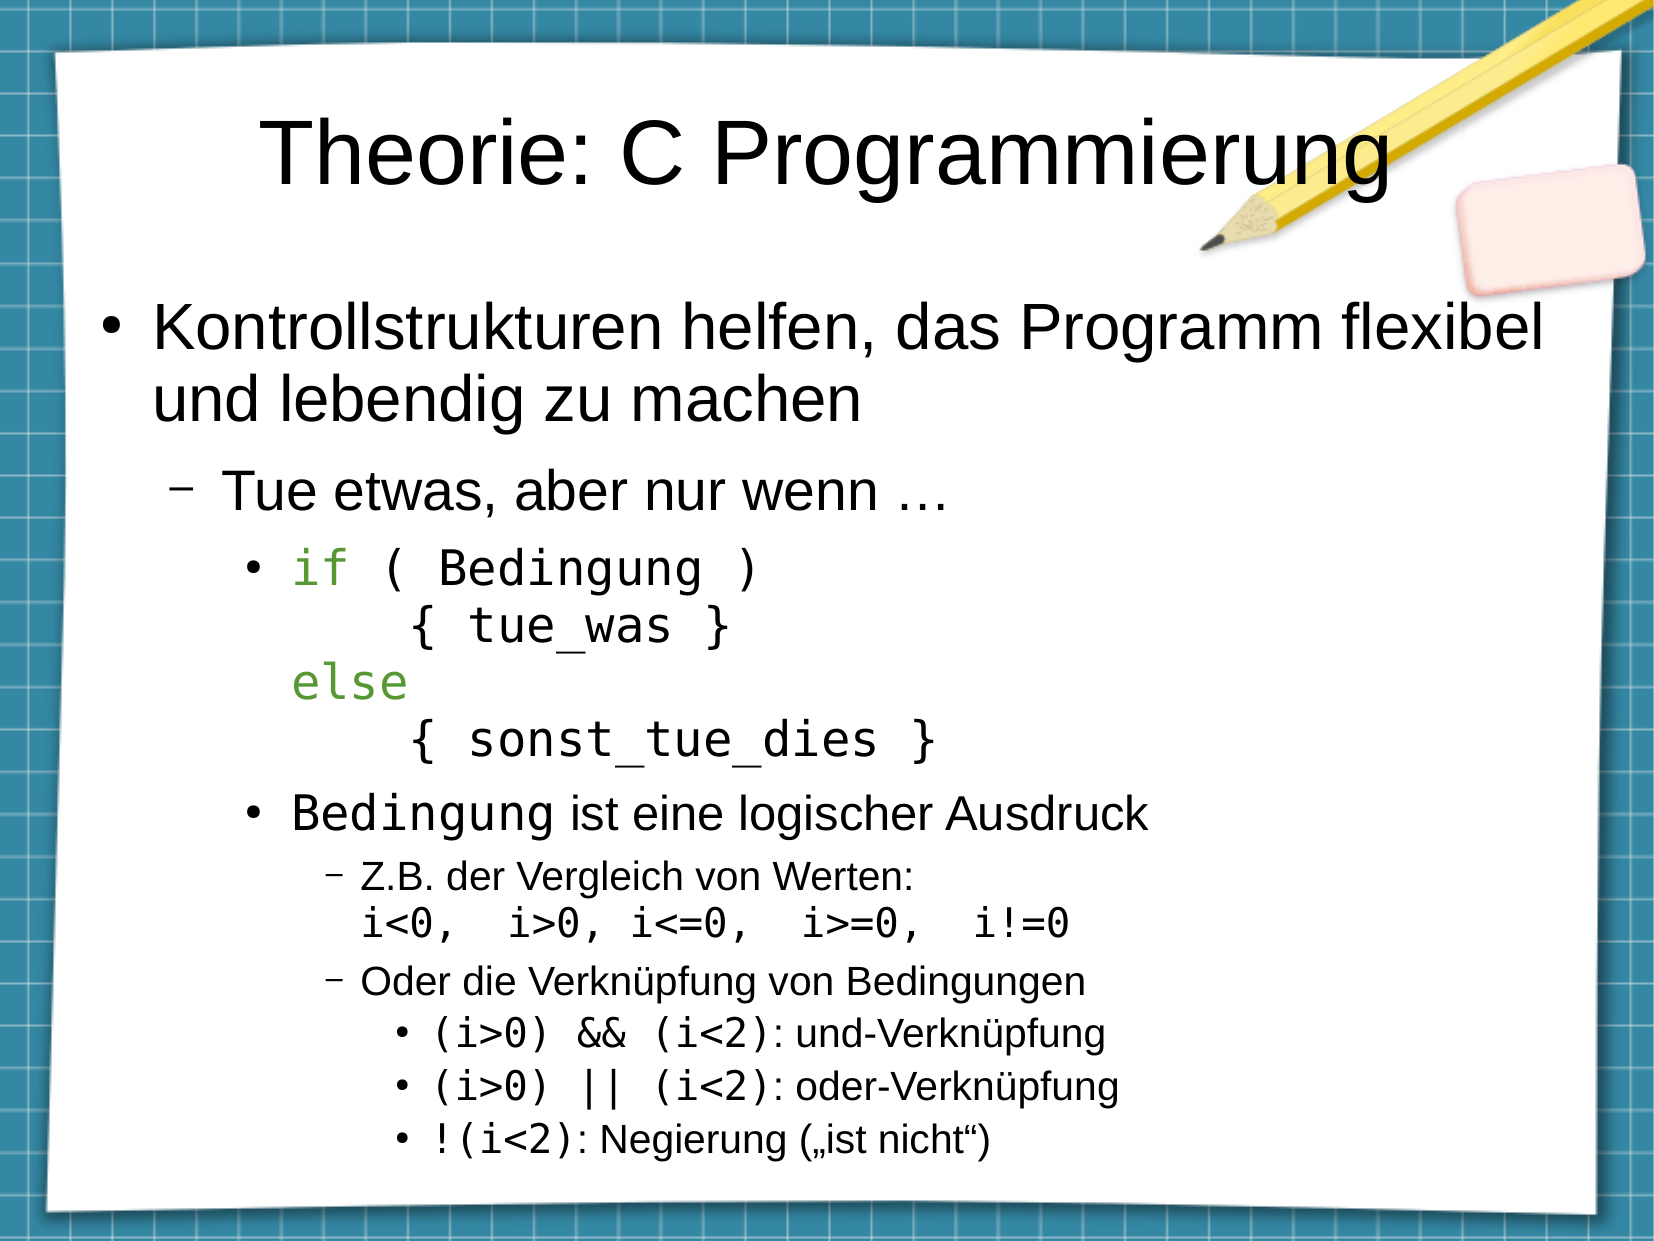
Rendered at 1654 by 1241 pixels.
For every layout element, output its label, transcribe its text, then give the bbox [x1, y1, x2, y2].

picture [0, 0, 1654, 1241]
list Kontrollstrukturen helfen, das Programm flexibel und lebendig zu machen Tue etwas, aber nur wenn … if ( Bedingung ) { tue_was } else { sonst_tue_dies } Bedingung ist eine logischer Ausdruck Z.B. der Vergleich von Werten: i<0, i>0, i<=0, i>=0, i!=0 Oder die Verknüpfung von Bedingungen (i>0) && (i<2): und-Verknüpfung (i>0) || (i<2): oder-Verknüpfung !(i<2): Negierung („ist nicht“) [82, 290, 1571, 1170]
title Theorie: C Programmierung [82, 49, 1571, 257]
